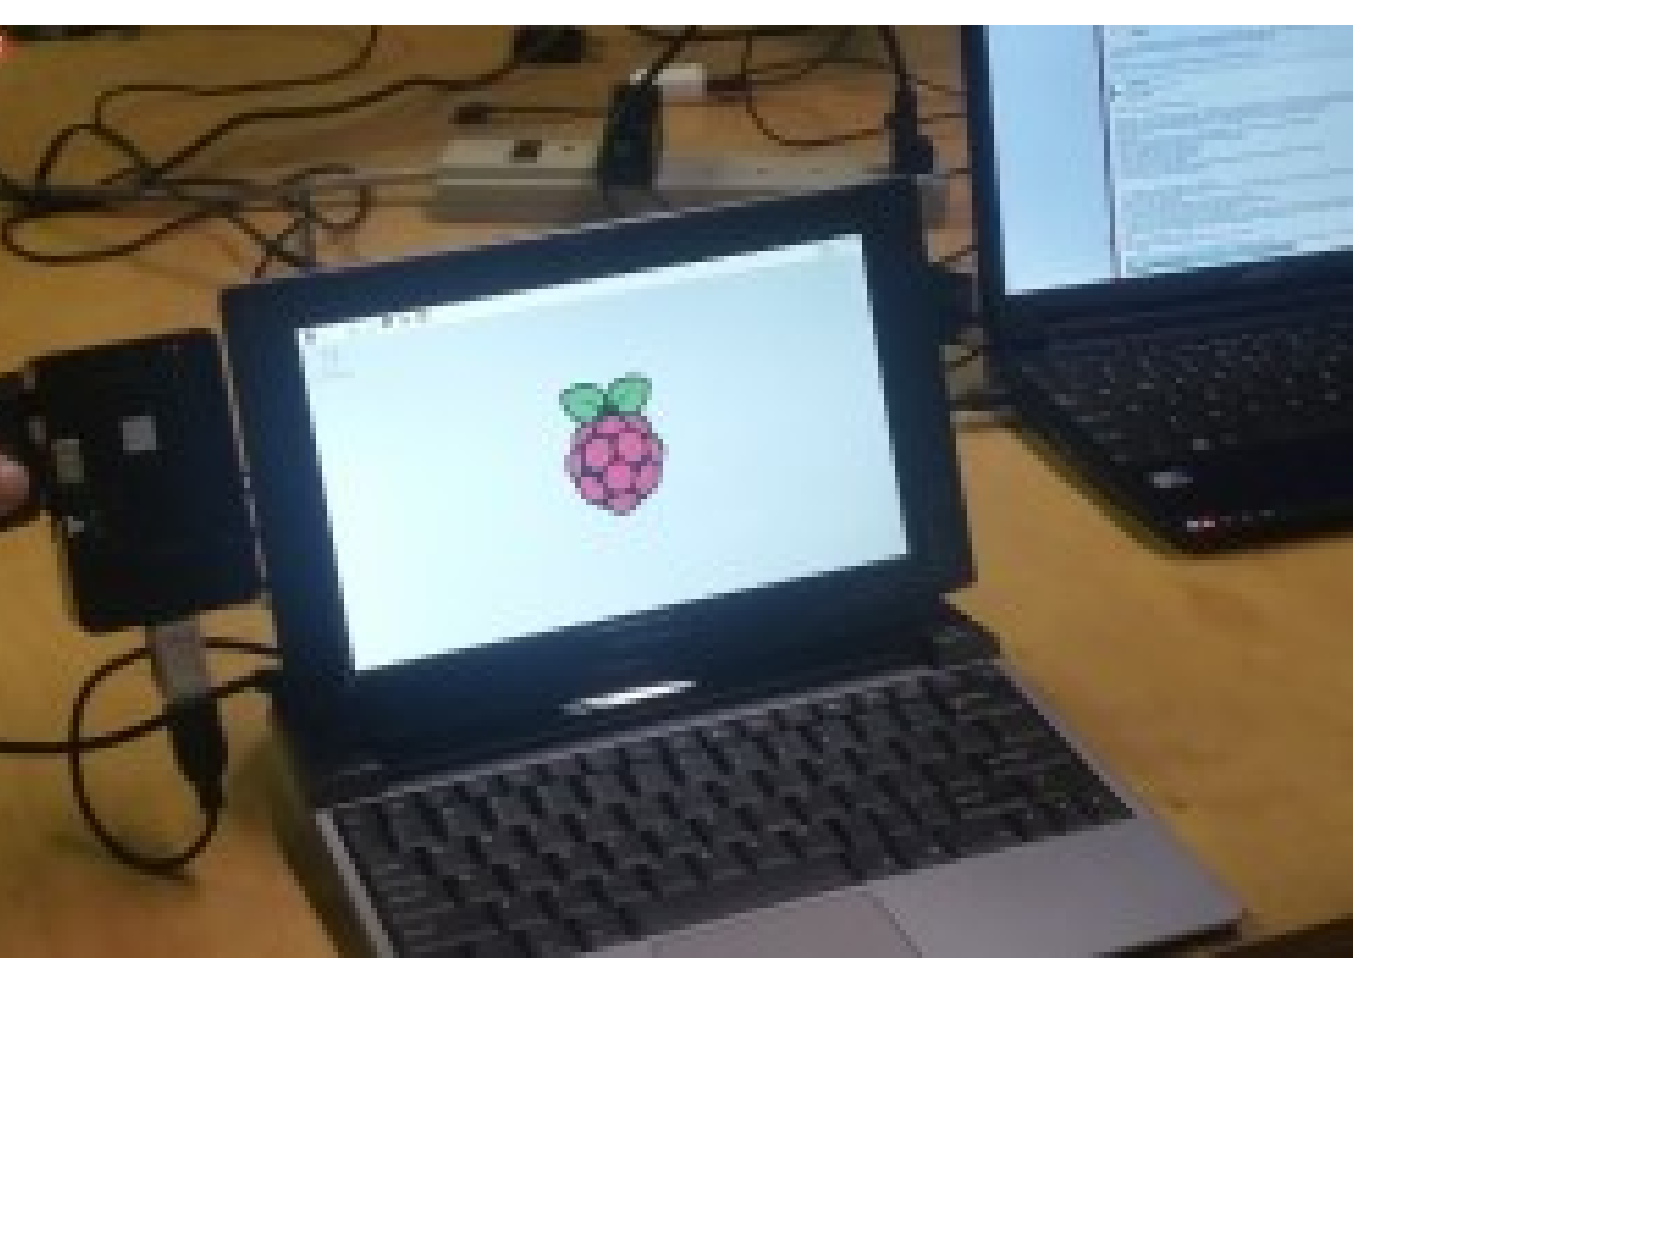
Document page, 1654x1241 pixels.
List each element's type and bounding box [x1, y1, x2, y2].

picture [0, 25, 1353, 958]
